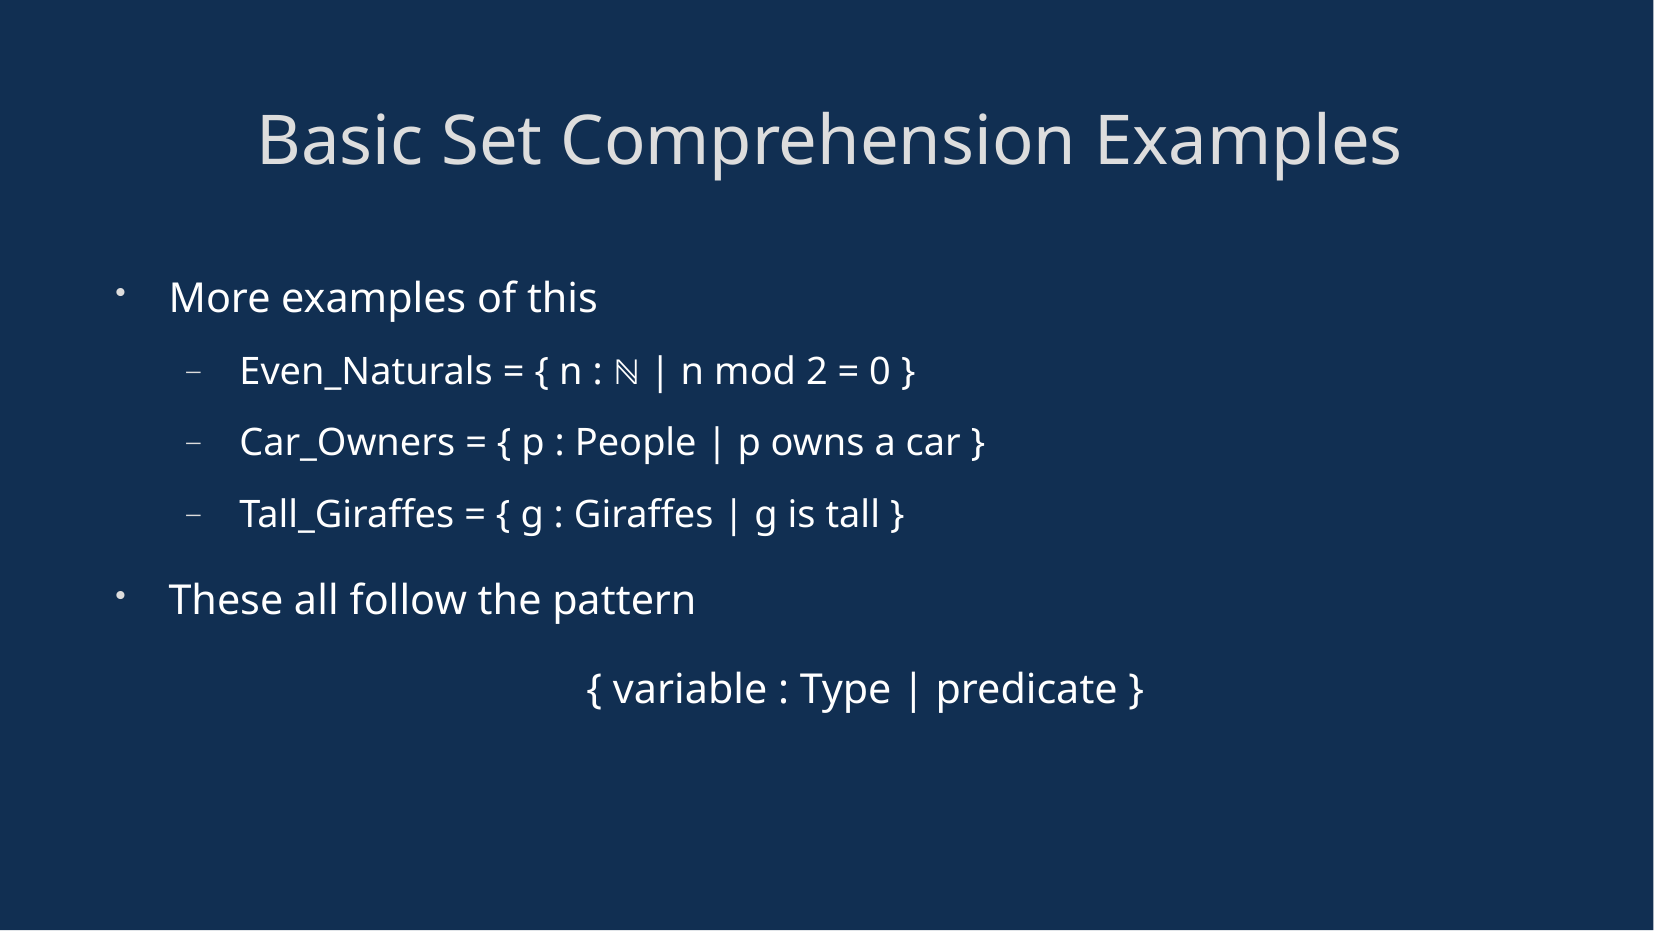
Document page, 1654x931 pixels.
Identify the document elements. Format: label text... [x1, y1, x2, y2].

list More examples of this Even_Naturals = { n : ℕ | n mod 2 = 0 } Car_Owners = { p : People | p owns a car } Tall_Giraffes = { g : Giraffes | g is tall } These all follow the pattern { variable : Type | predicate } [97, 268, 1563, 806]
title Basic Set Comprehension Examples [97, 56, 1563, 220]
